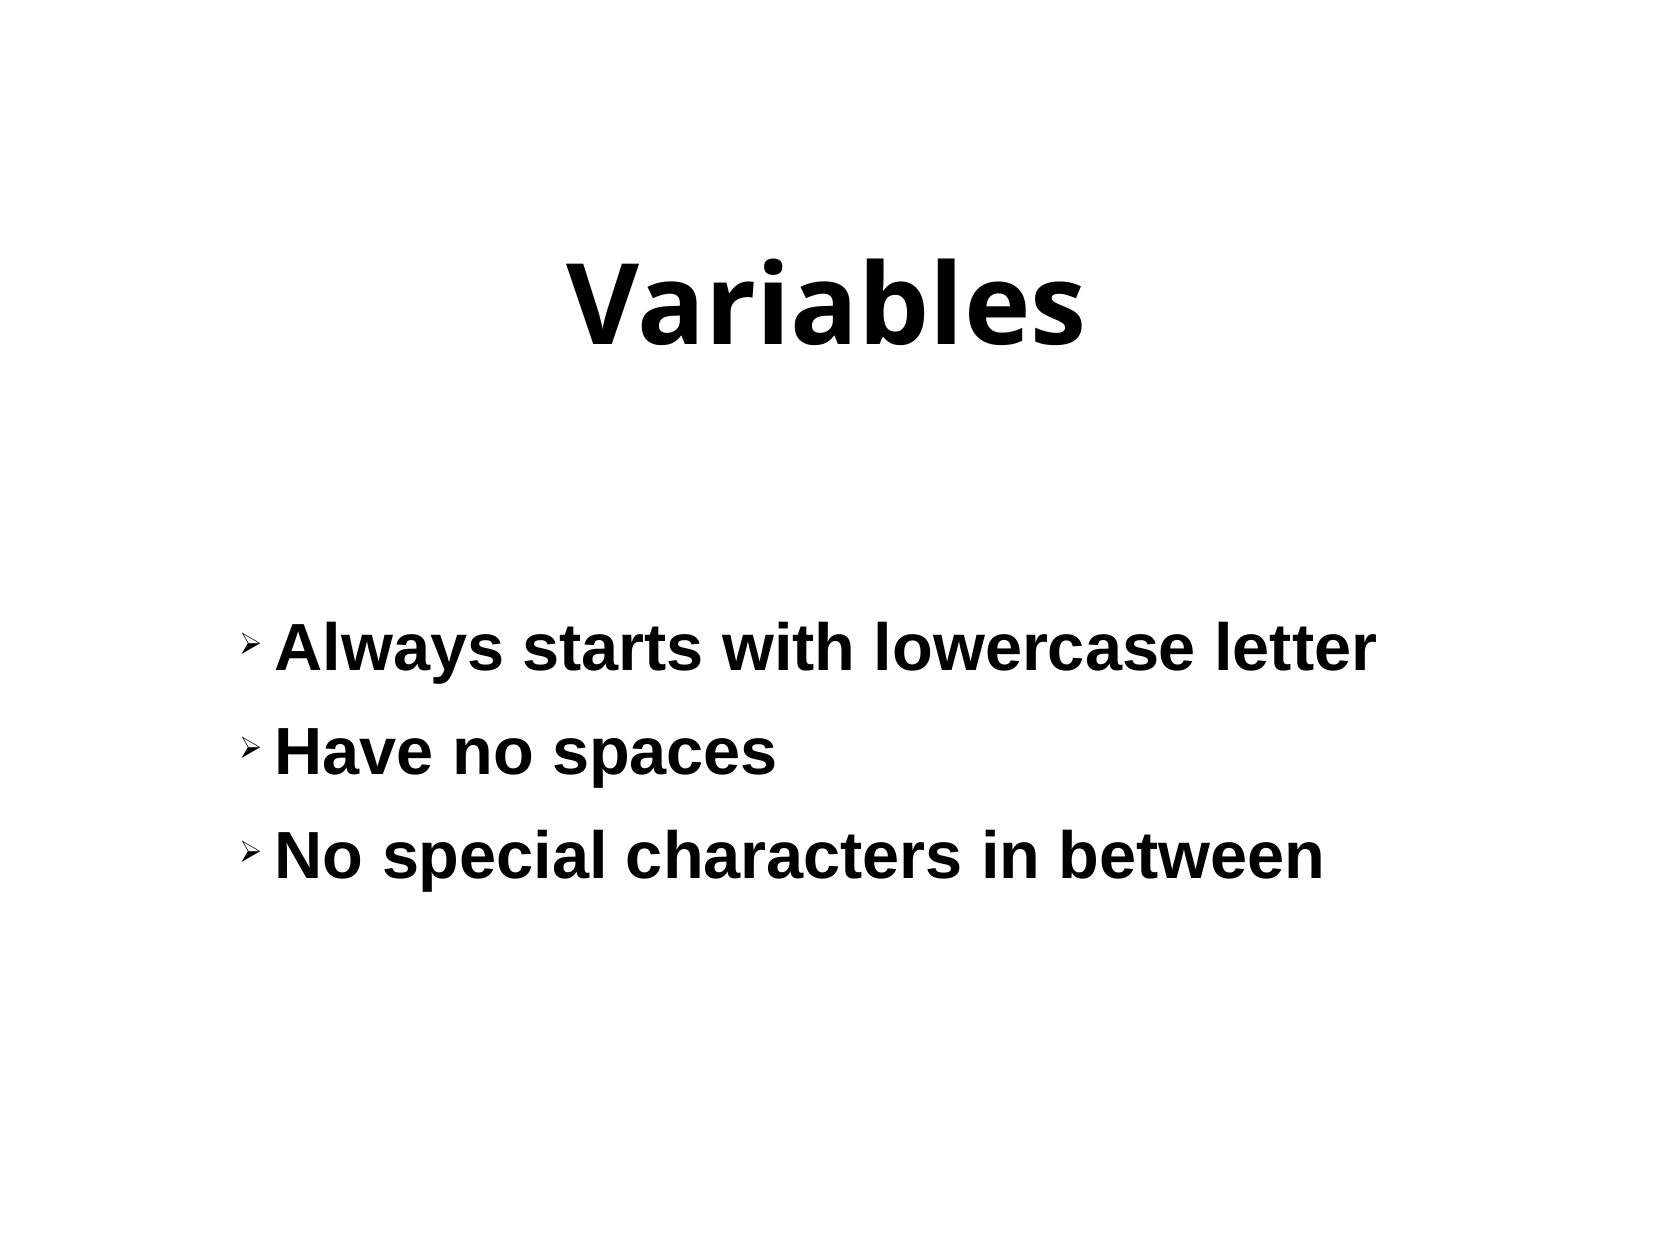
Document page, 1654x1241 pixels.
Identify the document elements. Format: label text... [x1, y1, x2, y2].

title Variables [82, 197, 1571, 405]
text_box Always starts with lowercase letter Have no spaces No special characters in between [224, 602, 1394, 901]
